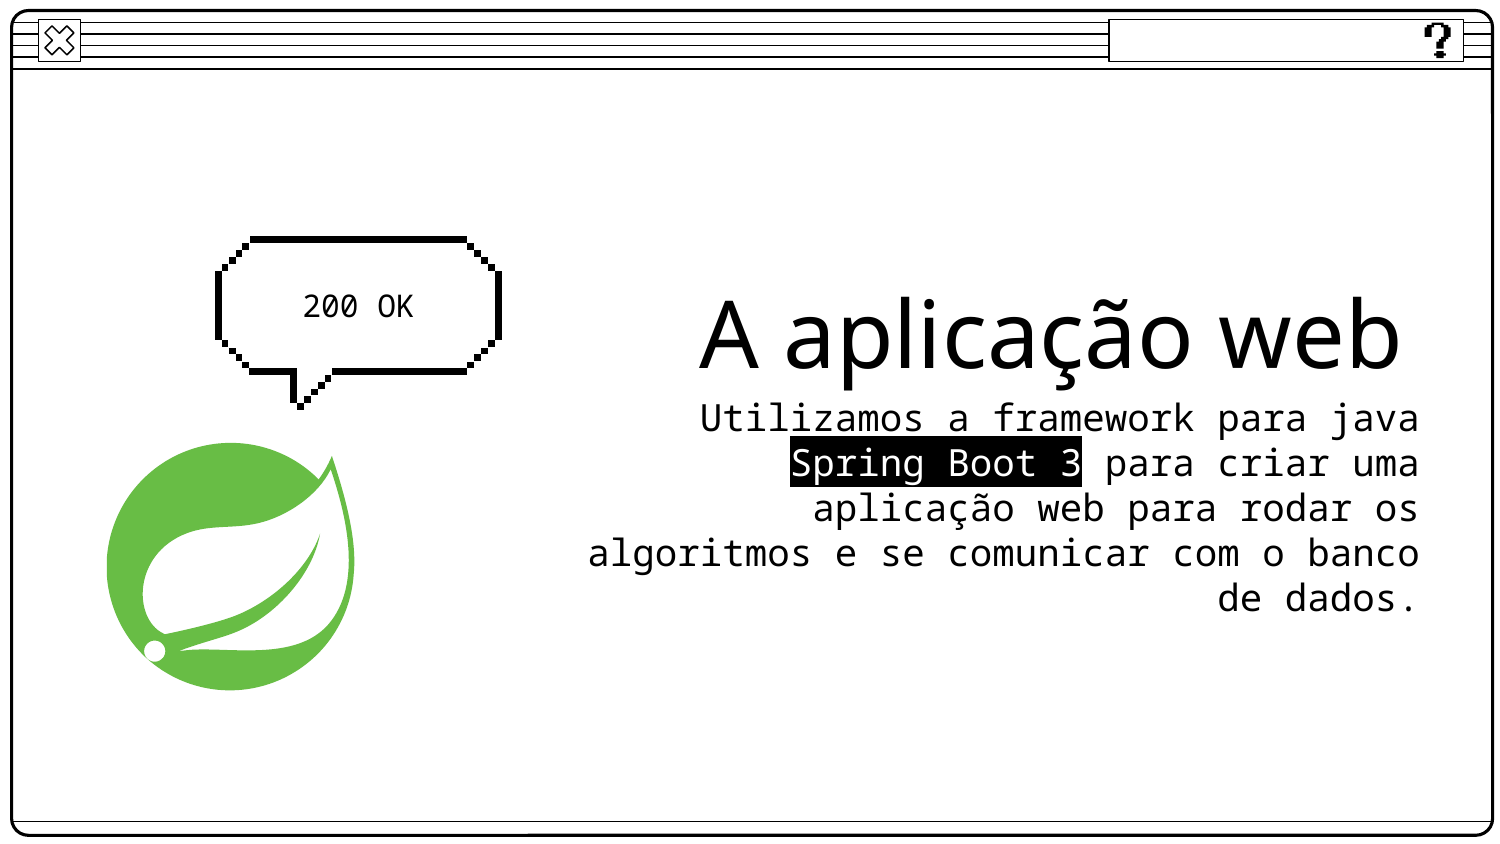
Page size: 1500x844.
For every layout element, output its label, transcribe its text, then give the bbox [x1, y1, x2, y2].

text_box [229, 243, 249, 264]
text_box [215, 271, 228, 347]
picture [106, 442, 355, 691]
text_box [242, 362, 311, 410]
text_box [474, 348, 488, 361]
text_box [311, 375, 331, 395]
text_box [229, 348, 242, 361]
subtitle Utilizamos a framework para java Spring Boot 3 para criar uma aplicação web para rodar os algoritmos e se comunicar com o banco de dados. [561, 480, 1435, 532]
text_box [488, 271, 502, 347]
title A aplicação web [561, 277, 1419, 384]
text_box 200 OK [221, 271, 496, 339]
text_box [332, 362, 474, 375]
text_box [222, 264, 228, 271]
text_box [250, 236, 495, 271]
